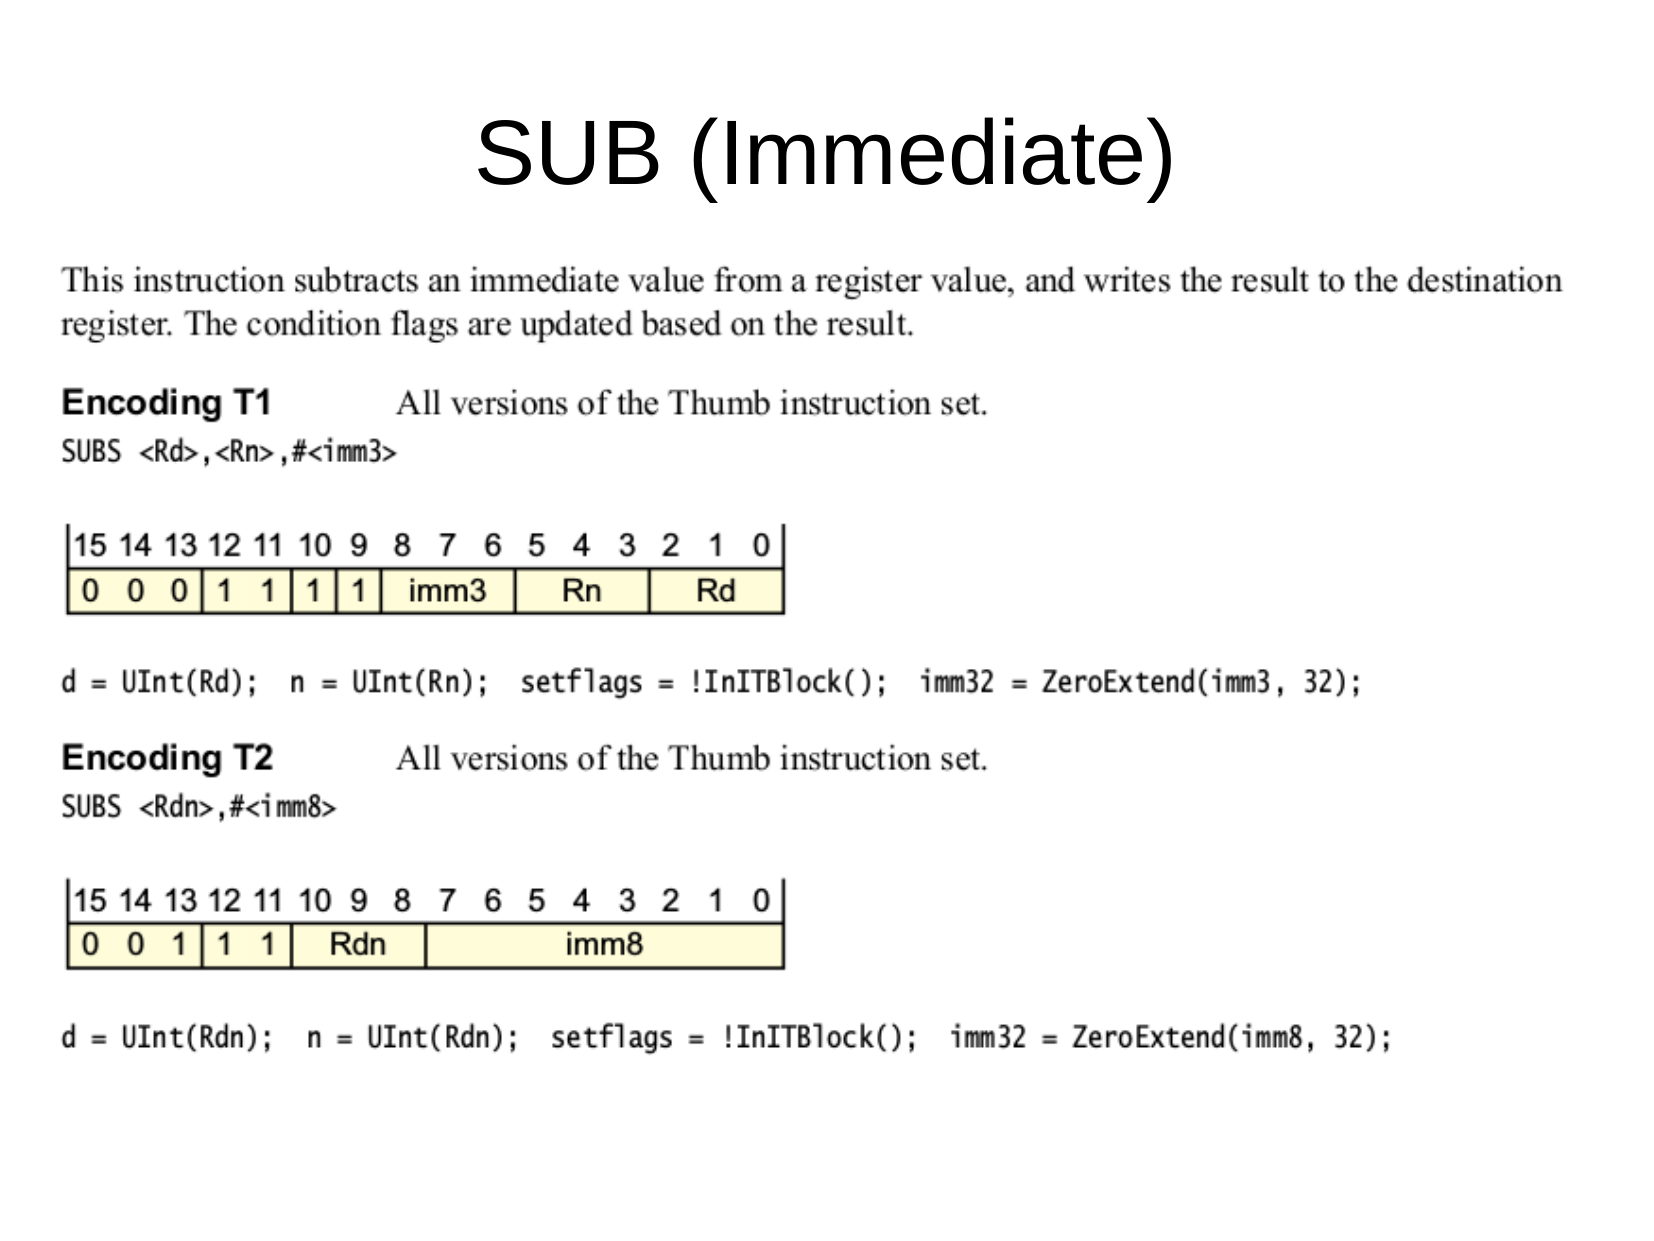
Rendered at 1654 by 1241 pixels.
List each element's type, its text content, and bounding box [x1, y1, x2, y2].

title SUB (Immediate) [82, 49, 1571, 256]
picture [52, 256, 1585, 1081]
